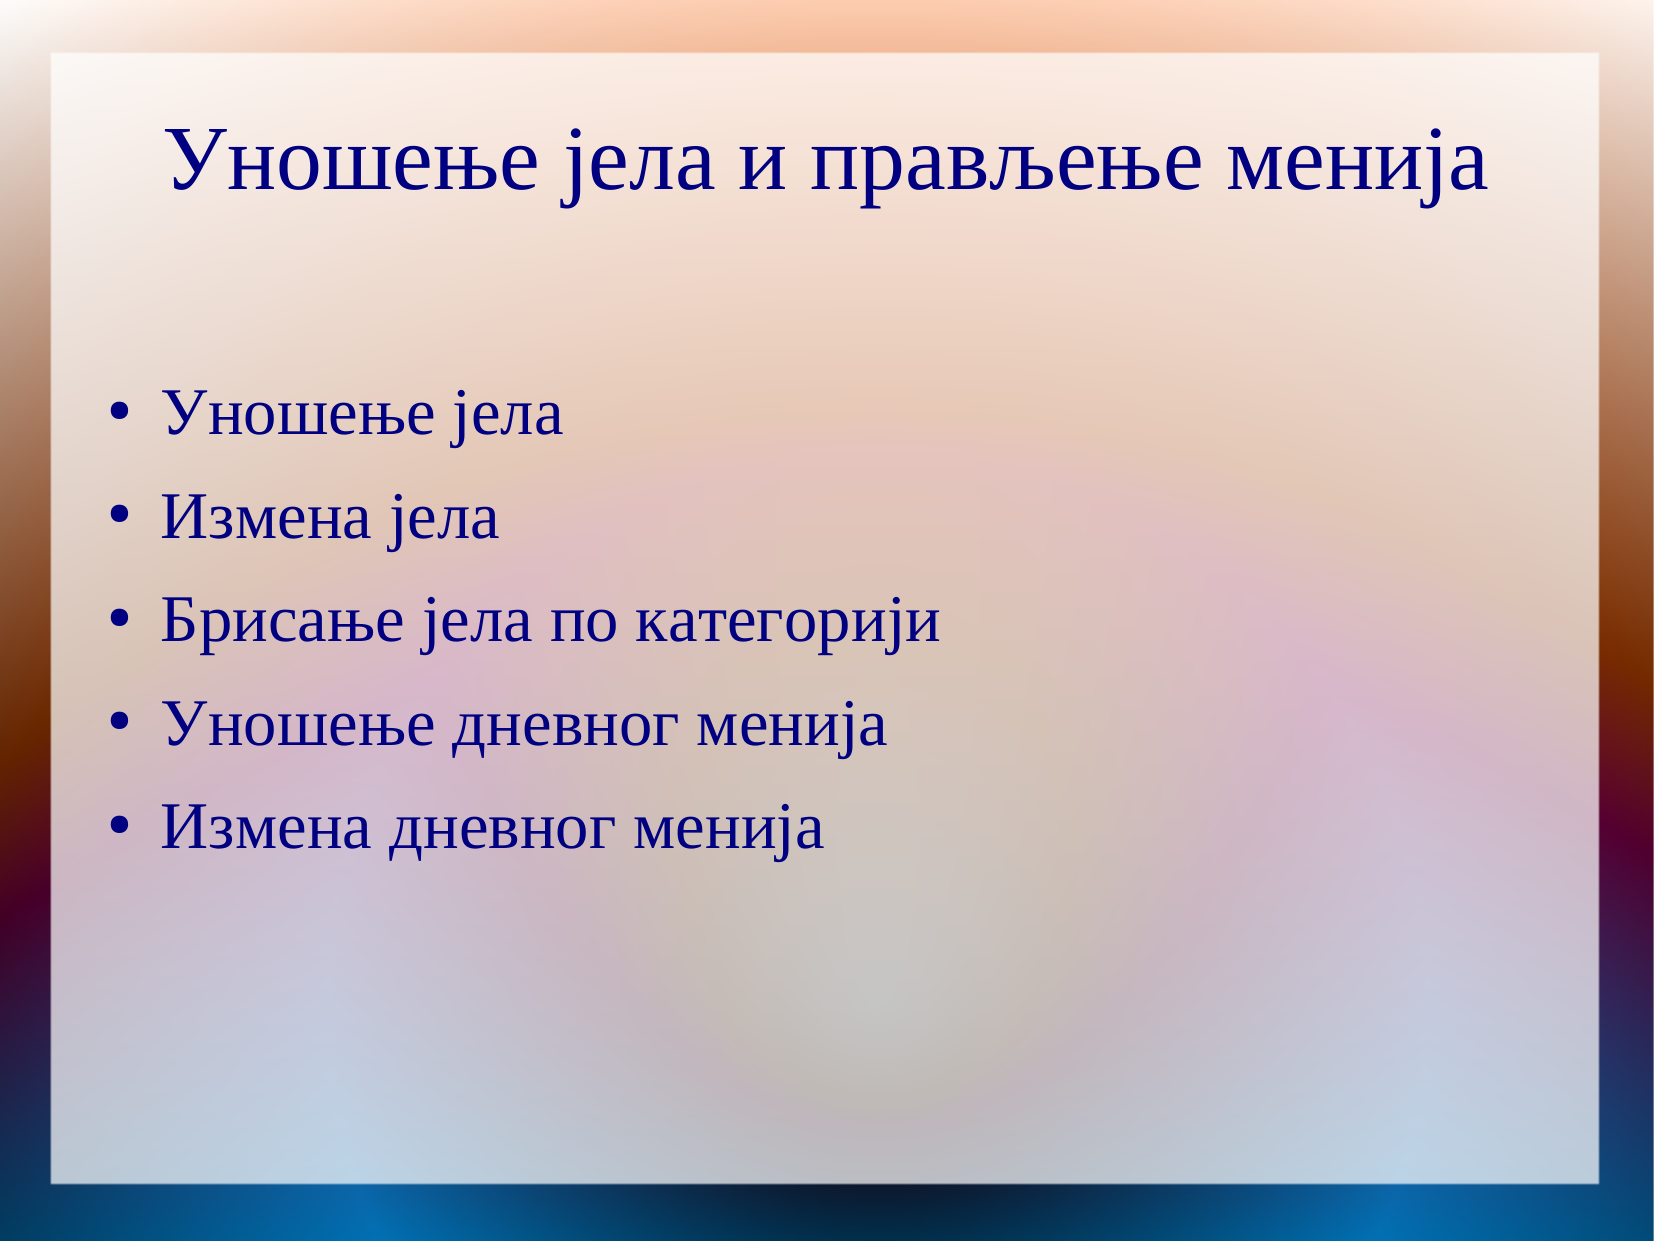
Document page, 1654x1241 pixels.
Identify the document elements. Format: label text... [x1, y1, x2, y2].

title Уношење јела и прављење менија [82, 6, 1571, 312]
list Уношење јела Измена јела Брисање jeлa по категорији Уношење дневног менија Измена дневног менија [90, 375, 1579, 1119]
picture [0, 0, 1654, 1241]
